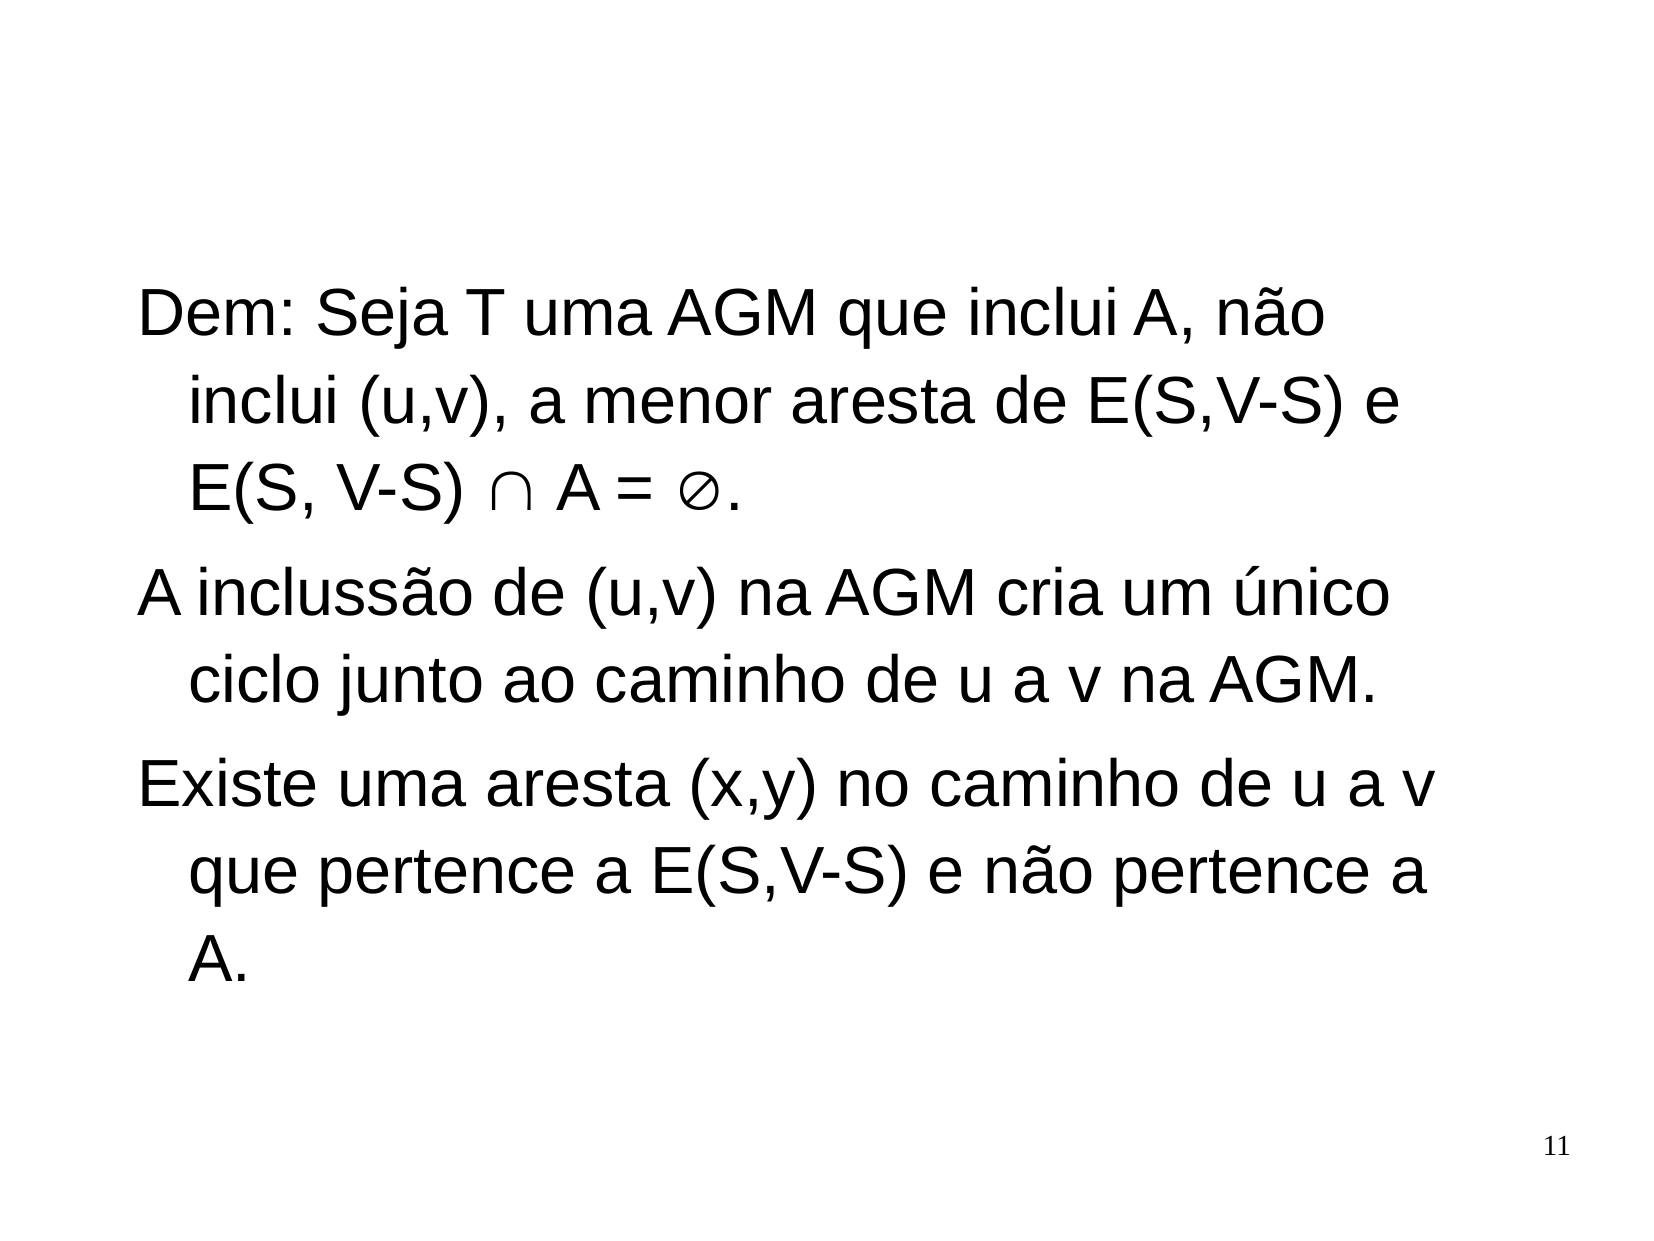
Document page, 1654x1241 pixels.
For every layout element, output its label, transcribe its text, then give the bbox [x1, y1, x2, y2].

list Dem: Seja T uma AGM que inclui A, não inclui (u,v), a menor aresta de E(S,V-S) e E(S, V-S)  A = . A inclussão de (u,v) na AGM cria um único ciclo junto ao caminho de u a v na AGM. Existe uma aresta (x,y) no caminho de u a v que pertence a E(S,V-S) e não pertence a A. [137, 262, 1446, 1102]
